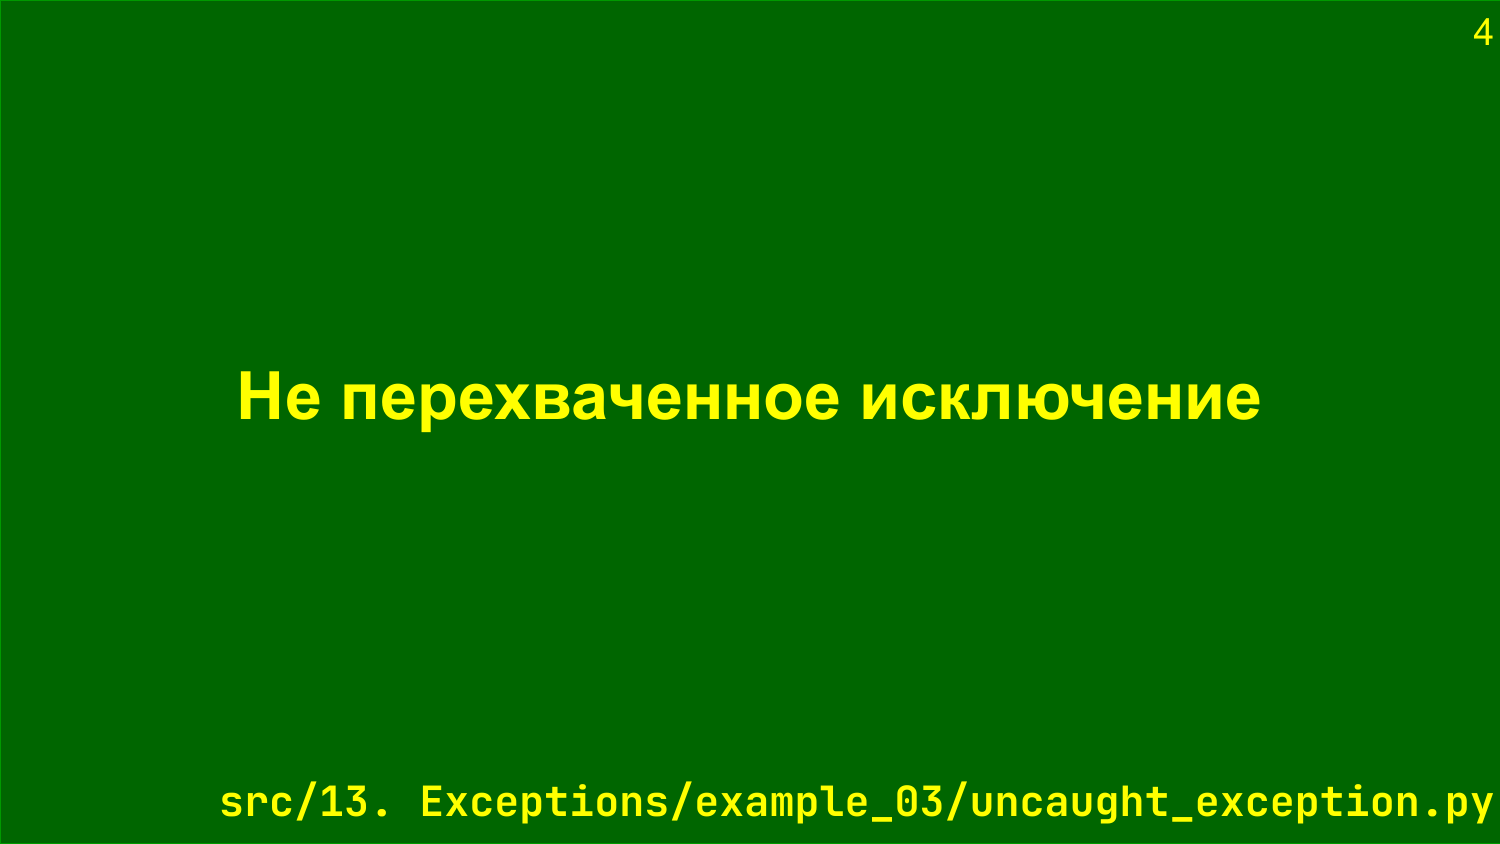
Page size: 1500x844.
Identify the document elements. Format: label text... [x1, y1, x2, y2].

title Не перехваченное исключение [75, 302, 1426, 491]
title src/13. Exceptions/example_03/uncaught_exception.py [6, 767, 1495, 837]
